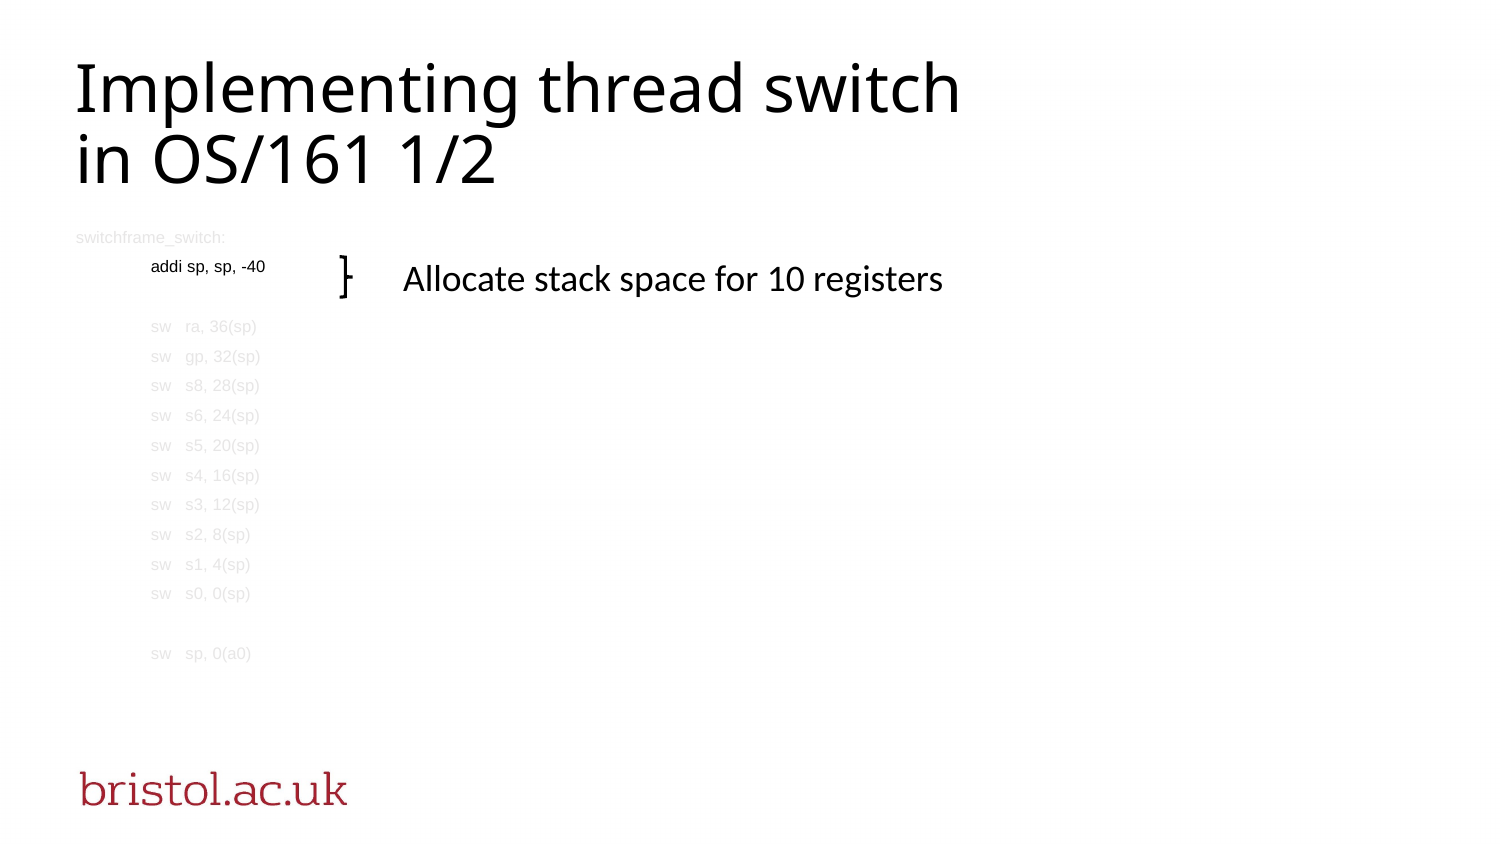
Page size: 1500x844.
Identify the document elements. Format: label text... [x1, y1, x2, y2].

text_box Allocate stack space for 10 registers [388, 246, 965, 308]
title Implementing thread switch in OS/161 1/2 [60, 44, 1440, 209]
list switchframe_switch: addi sp, sp, -40 sw ra, 36(sp) sw gp, 32(sp) sw s8, 28(sp) sw s6, 24(sp) sw s5, 20(sp) sw s4, 16(sp) sw s3, 12(sp) sw s2, 8(sp) sw s1, 4(sp) sw s0, 0(sp) sw sp, 0(a0) [60, 224, 1440, 699]
